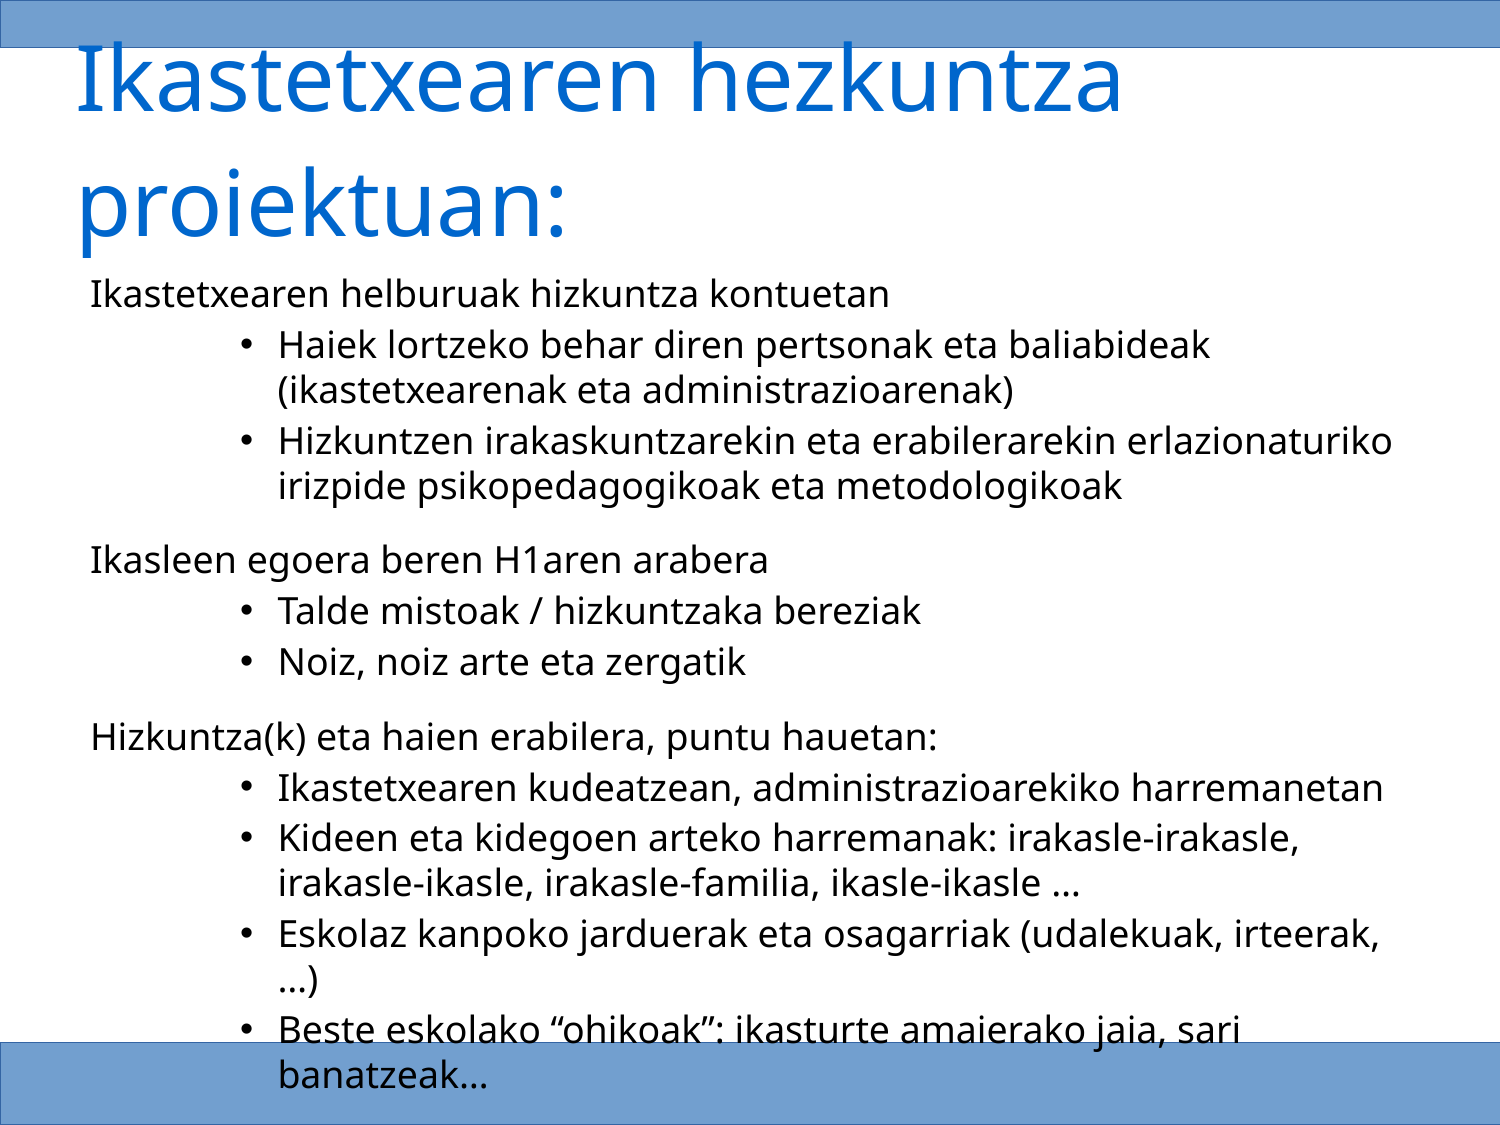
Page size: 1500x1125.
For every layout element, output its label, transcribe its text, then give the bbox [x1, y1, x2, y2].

title Ikastetxearen hezkuntza proiektuan: [75, 233, 1425, 240]
text_box [75, 45, 1426, 233]
list Ikastetxearen helburuak hizkuntza kontuetan Haiek lortzeko behar diren pertsonak eta baliabideak (ikastetxearenak eta administrazioarenak) Hizkuntzen irakaskuntzarekin eta erabilerarekin erlazionaturiko irizpide psikopedagogikoak eta metodologikoak Ikasleen egoera beren H1aren arabera Talde mistoak / hizkuntzaka bereziak Noiz, noiz arte eta zergatik Hizkuntza(k) eta haien erabilera, puntu hauetan: Ikastetxearen kudeatzean, administrazioarekiko harremanetan Kideen eta kidegoen arteko harremanak: irakasle-irakasle, irakasle-ikasle, irakasle-familia, ikasle-ikasle … Eskolaz kanpoko jarduerak eta osagarriak (udalekuak, irteerak,…) Beste eskolako “ohikoak”: ikasturte amaierako jaia, sari banatzeak… [75, 262, 1425, 1005]
title Ikastetxearen hezkuntza proiektuan: [75, 37, 1425, 45]
